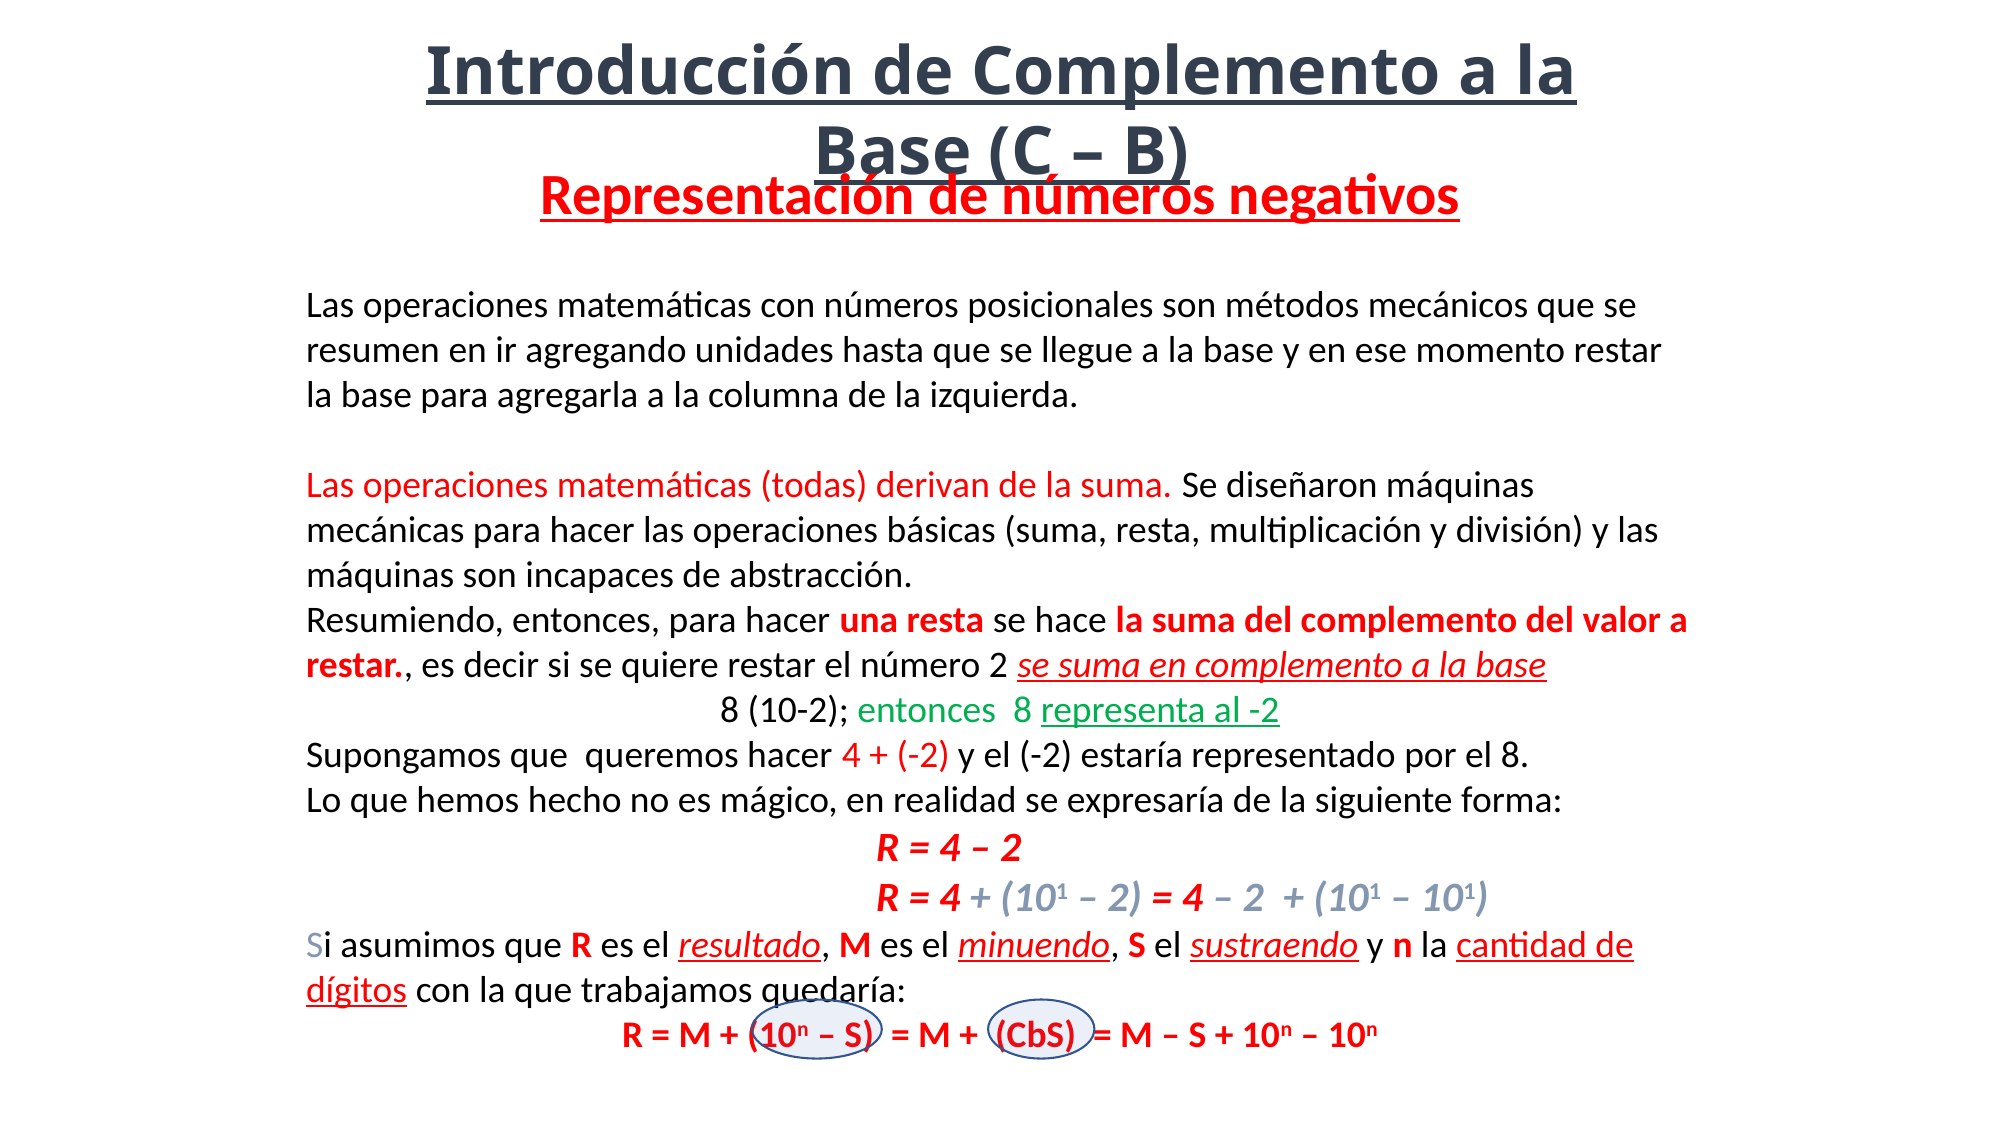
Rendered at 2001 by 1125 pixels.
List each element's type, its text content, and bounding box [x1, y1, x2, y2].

text_box [751, 999, 882, 1059]
text_box Las operaciones matemáticas con números posicionales son métodos mecánicos que se resumen en ir agregando unidades hasta que se llegue a la base y en ese momento restar la base para agregarla a la columna de la izquierda. Las operaciones matemáticas (todas) derivan de la suma. Se diseñaron máquinas mecánicas para hacer las operaciones básicas (suma, resta, multiplicación y división) y las máquinas son incapaces de abstracción. Resumiendo, entonces, para hacer una resta se hace la suma del complemento del valor a restar., es decir si se quiere restar el número 2 se suma en complemento a la base 8 (10-2); entonces 8 representa al -2 Supongamos que queremos hacer 4 + (-2) y el (-2) estaría representado por el 8. Lo que hemos hecho no es mágico, en realidad se expresaría de la siguiente forma: R = 4 – 2 R = 4 + (101 – 2) = 4 – 2 + (101 – 101) Si asumimos que R es el resultado, M es el minuendo, S el sustraendo y n la cantidad de dígitos con la que trabajamos quedaría: R = M + (10n – S) = M + (CbS) = M – S + 10n – 10n [291, 272, 1709, 1108]
text_box Introducción de Complemento a la Base (C – B) [326, 20, 1677, 149]
text_box Representación de números negativos [291, 149, 1709, 234]
text_box [988, 999, 1095, 1059]
